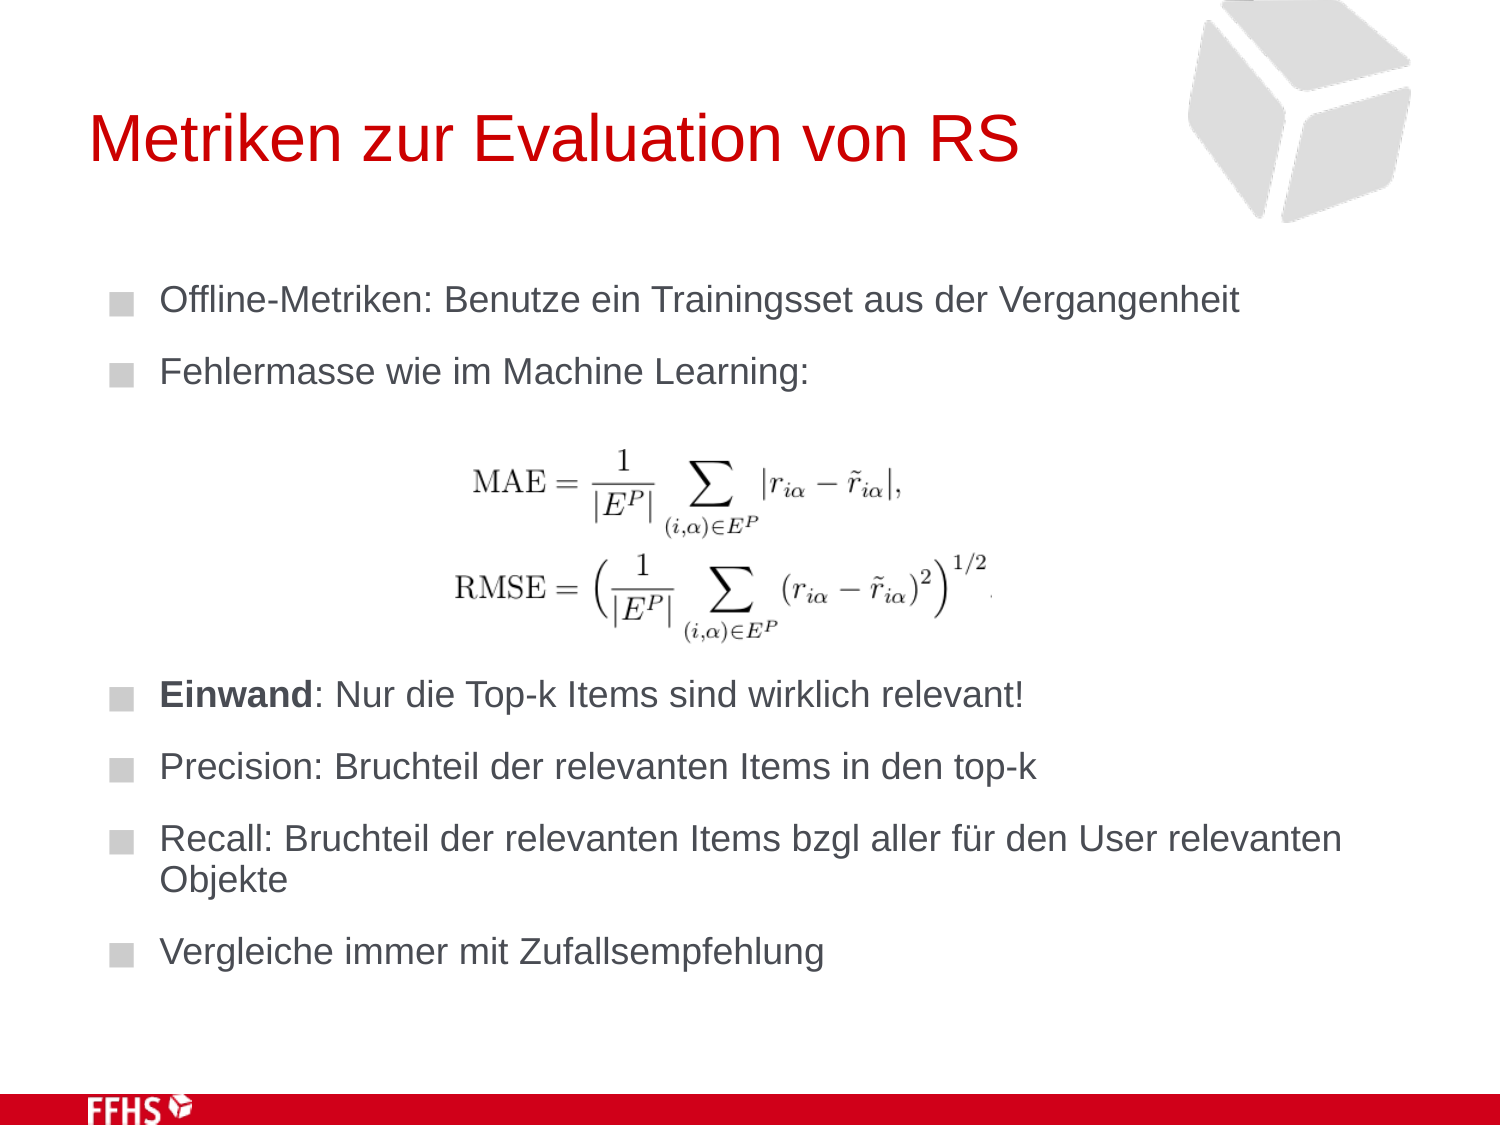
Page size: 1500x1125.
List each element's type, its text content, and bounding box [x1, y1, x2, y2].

picture [0, 1094, 1500, 1125]
picture [1188, 0, 1411, 223]
list Offline-Metriken: Benutze ein Trainingsset aus der Vergangenheit Fehlermasse wie im Machine Learning: Einwand: Nur die Top-k Items sind wirklich relevant! Precision: Bruchteil der relevanten Items in den top-k Recall: Bruchteil der relevanten Items bzgl aller für den User relevanten Objekte Vergleiche immer mit Zufallsempfehlung [88, 278, 1412, 1000]
title Metriken zur Evaluation von RS [88, 56, 1176, 220]
picture [435, 449, 992, 646]
